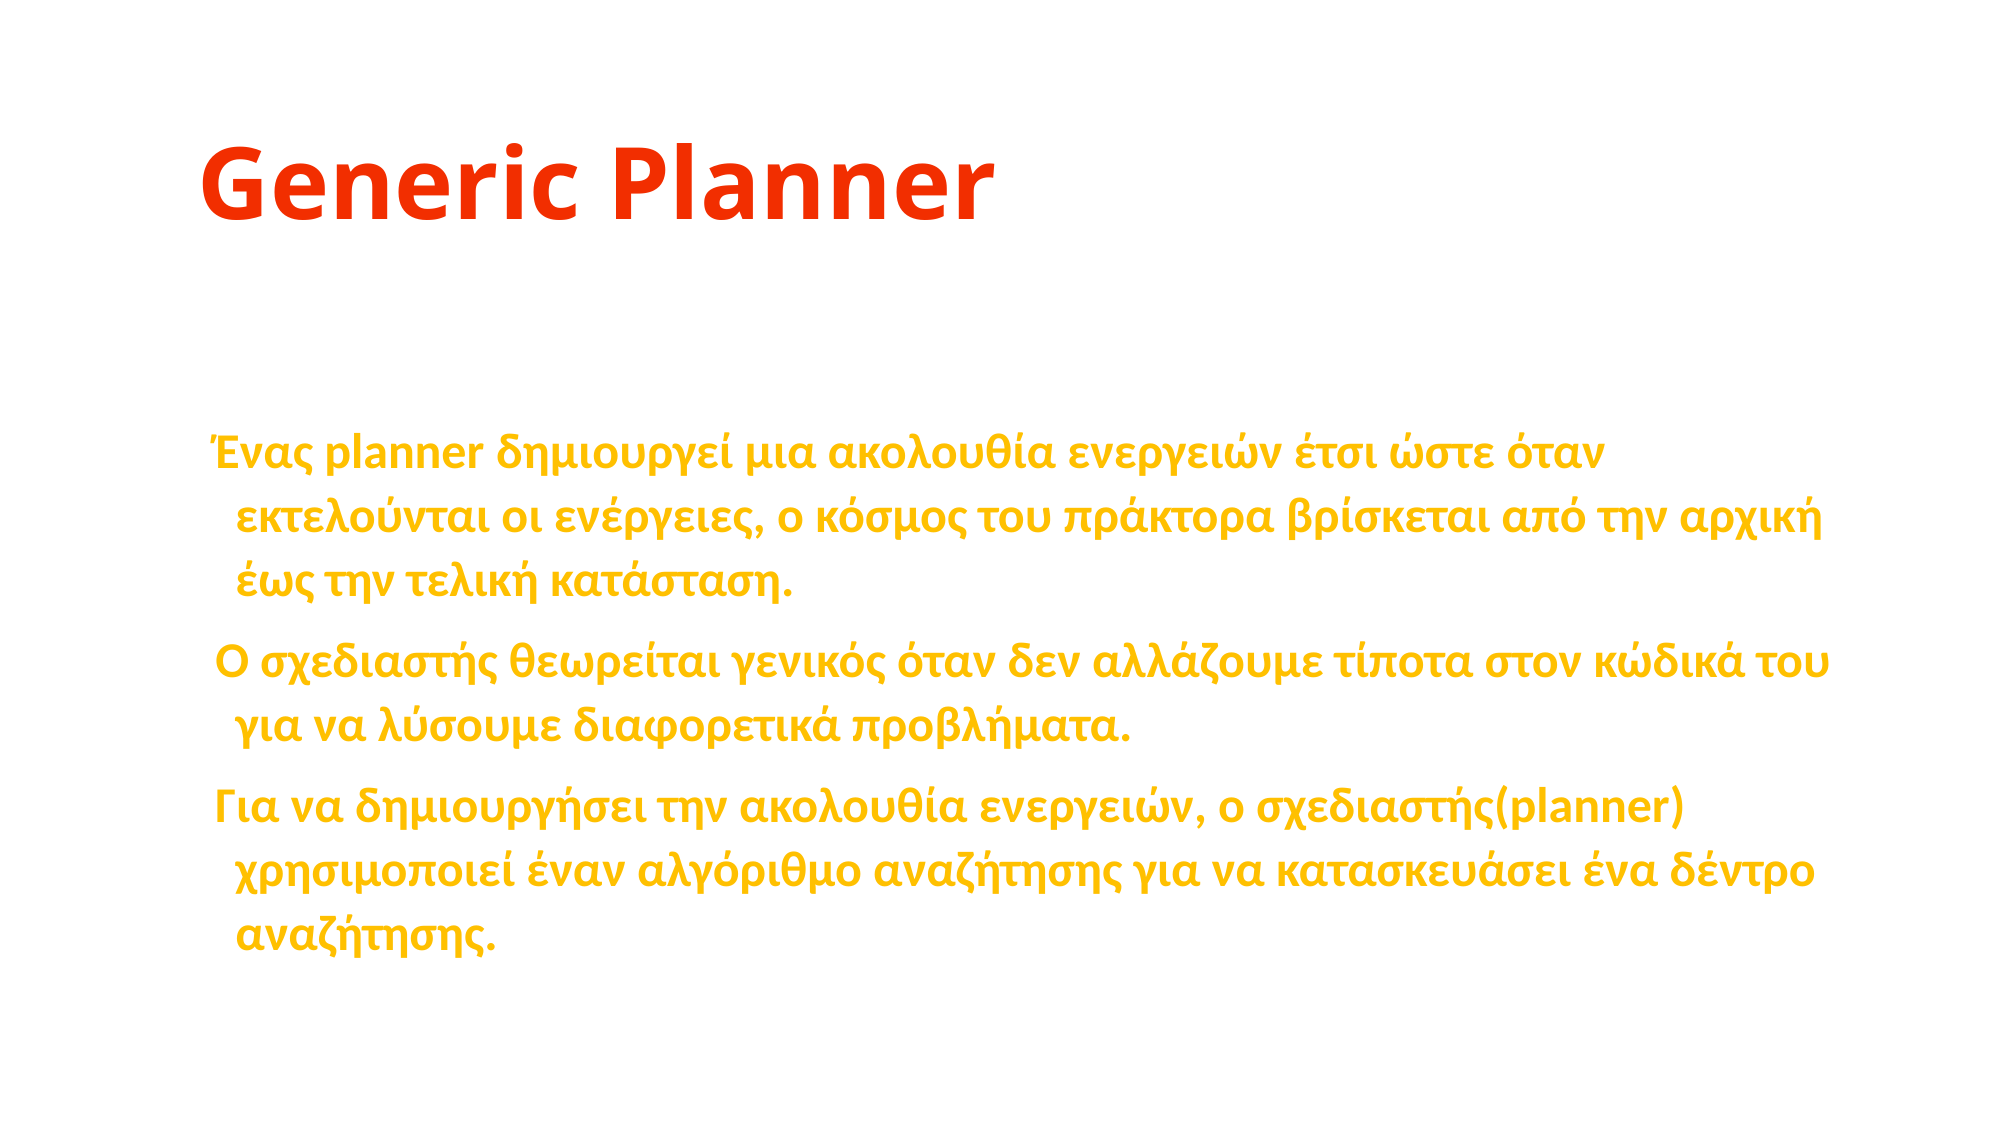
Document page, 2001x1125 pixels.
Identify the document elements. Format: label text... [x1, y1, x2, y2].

list Ένας planner δημιουργεί μια ακολουθία ενεργειών έτσι ώστε όταν εκτελούνται οι ενέργειες, ο κόσμος του πράκτορα βρίσκεται από την αρχική έως την τελική κατάσταση. Ο σχεδιαστής θεωρείται γενικός όταν δεν αλλάζουμε τίποτα στον κώδικά του για να λύσουμε διαφορετικά προβλήματα. Για να δημιουργήσει την ακολουθία ενεργειών, ο σχεδιαστής(planner) χρησιμοποιεί έναν αλγόριθμο αναζήτησης για να κατασκευάσει ένα δέντρο αναζήτησης. [183, 406, 1852, 1013]
title Generic Planner [183, 90, 1852, 284]
